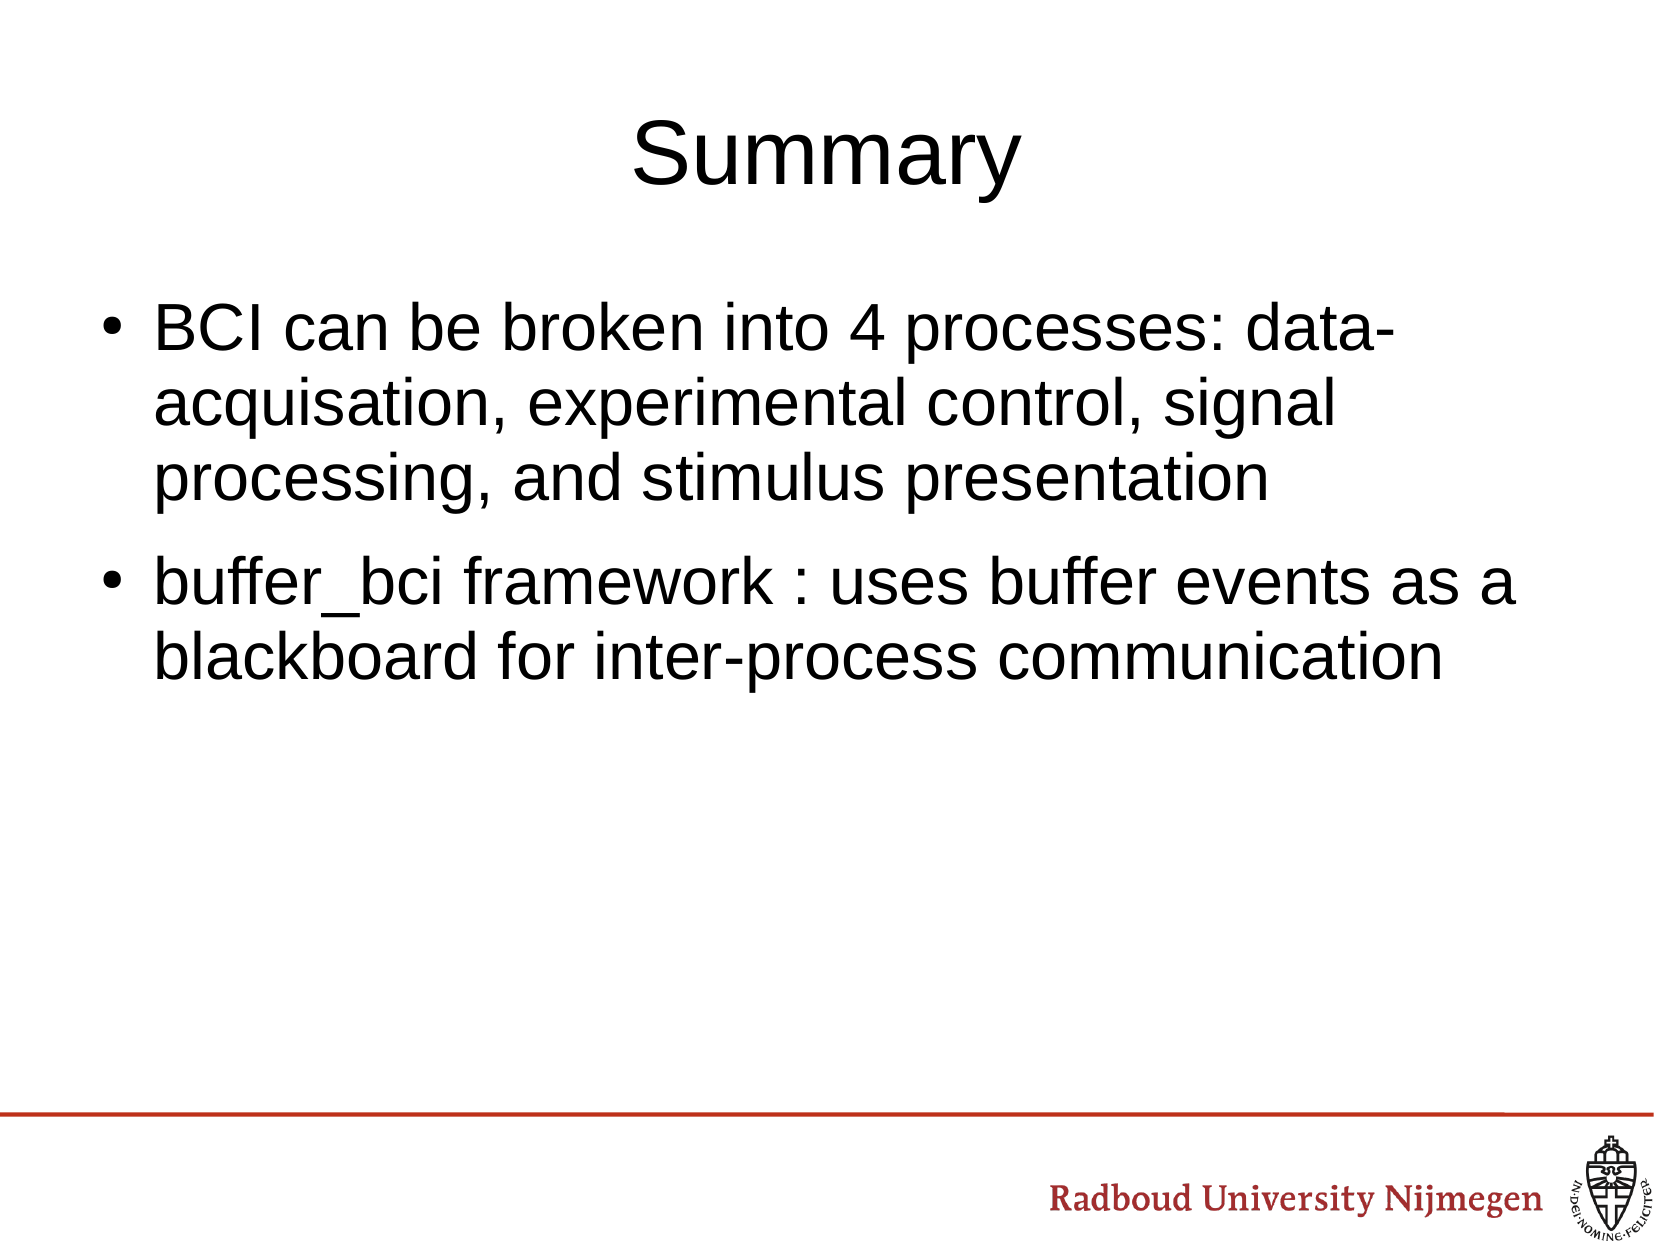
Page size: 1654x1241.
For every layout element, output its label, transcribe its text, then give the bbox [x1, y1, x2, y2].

picture [1050, 1134, 1654, 1241]
list BCI can be broken into 4 processes: data-acquisation, experimental control, signal processing, and stimulus presentation buffer_bci framework : uses buffer events as a blackboard for inter-process communication [82, 290, 1571, 1010]
title Summary [82, 49, 1571, 257]
